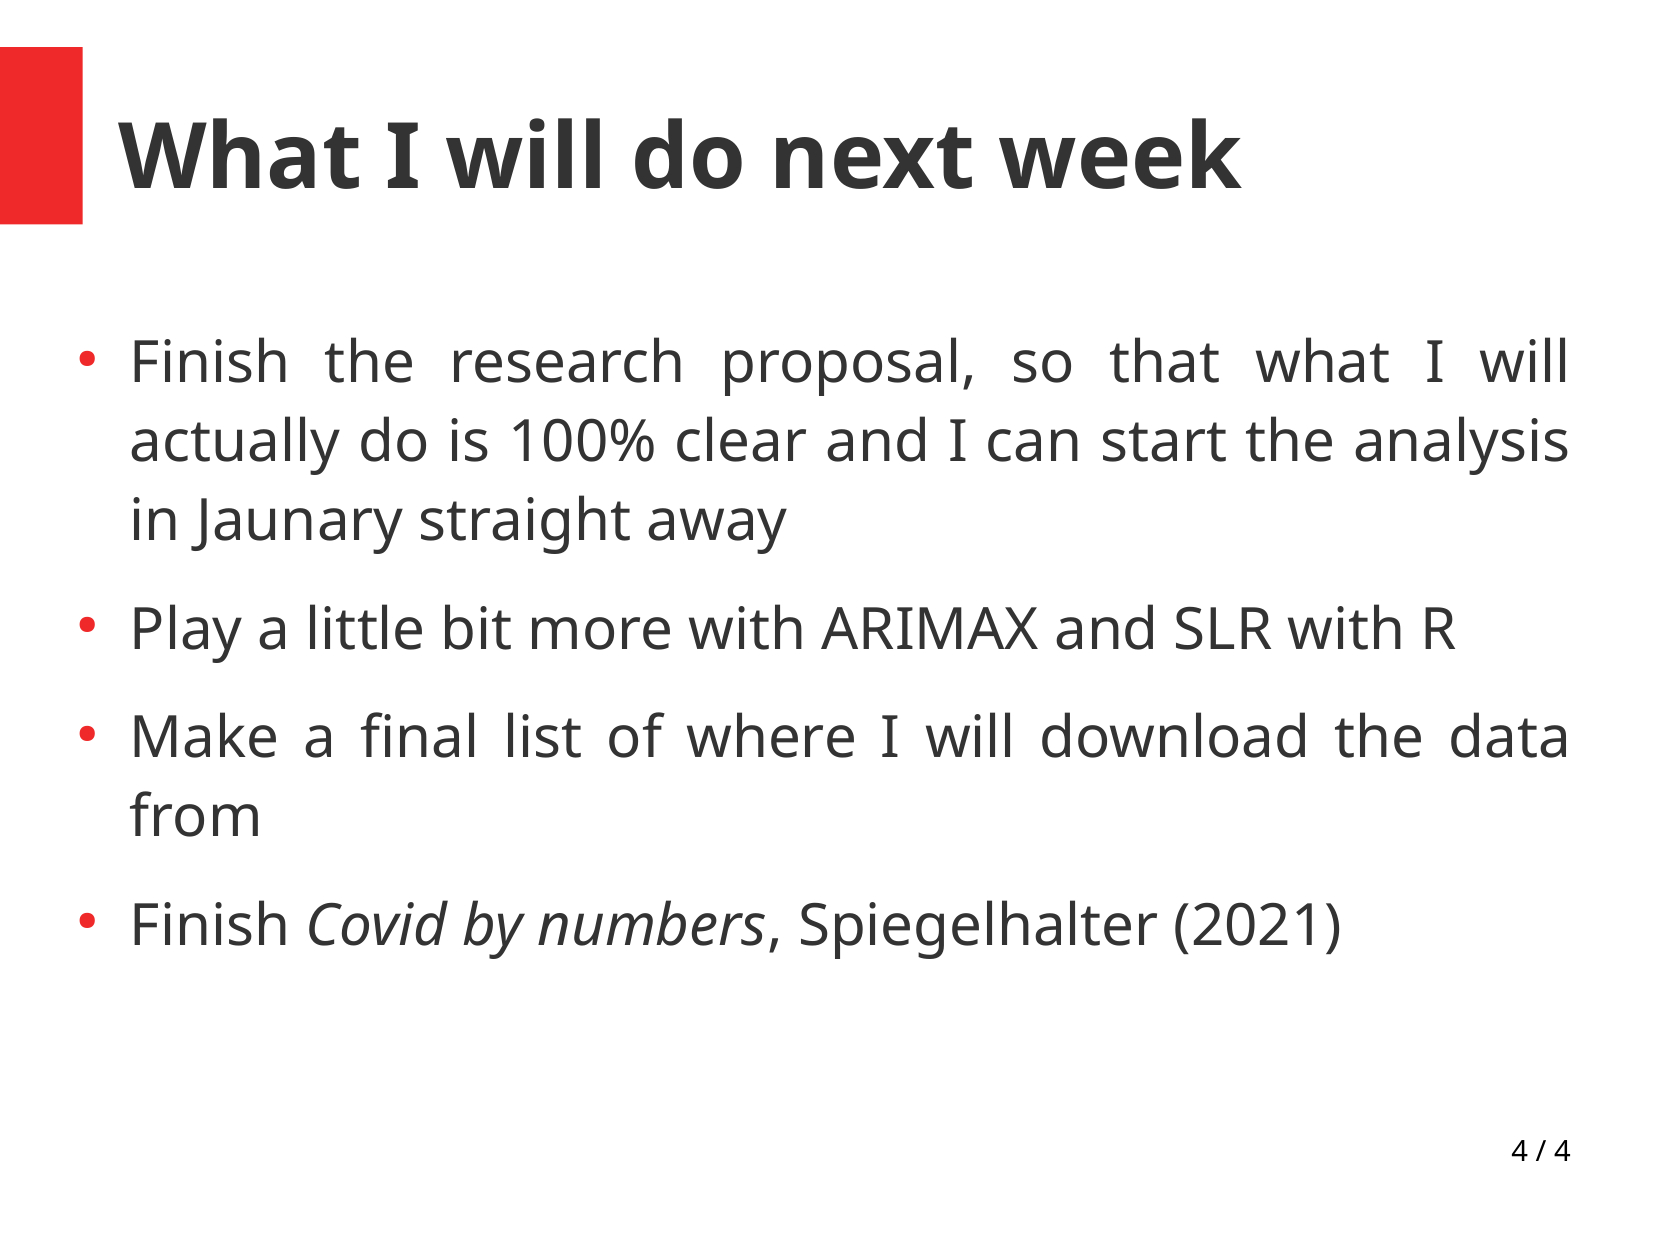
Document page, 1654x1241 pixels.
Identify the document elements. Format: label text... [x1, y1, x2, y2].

list Finish the research proposal, so that what I will actually do is 100% clear and I can start the analysis in Jaunary straight away Play a little bit more with ARIMAX and SLR with R Make a final list of where I will download the data from Finish Covid by numbers, Spiegelhalter (2021) [59, 320, 1571, 1040]
title What I will do next week [118, 49, 1571, 257]
